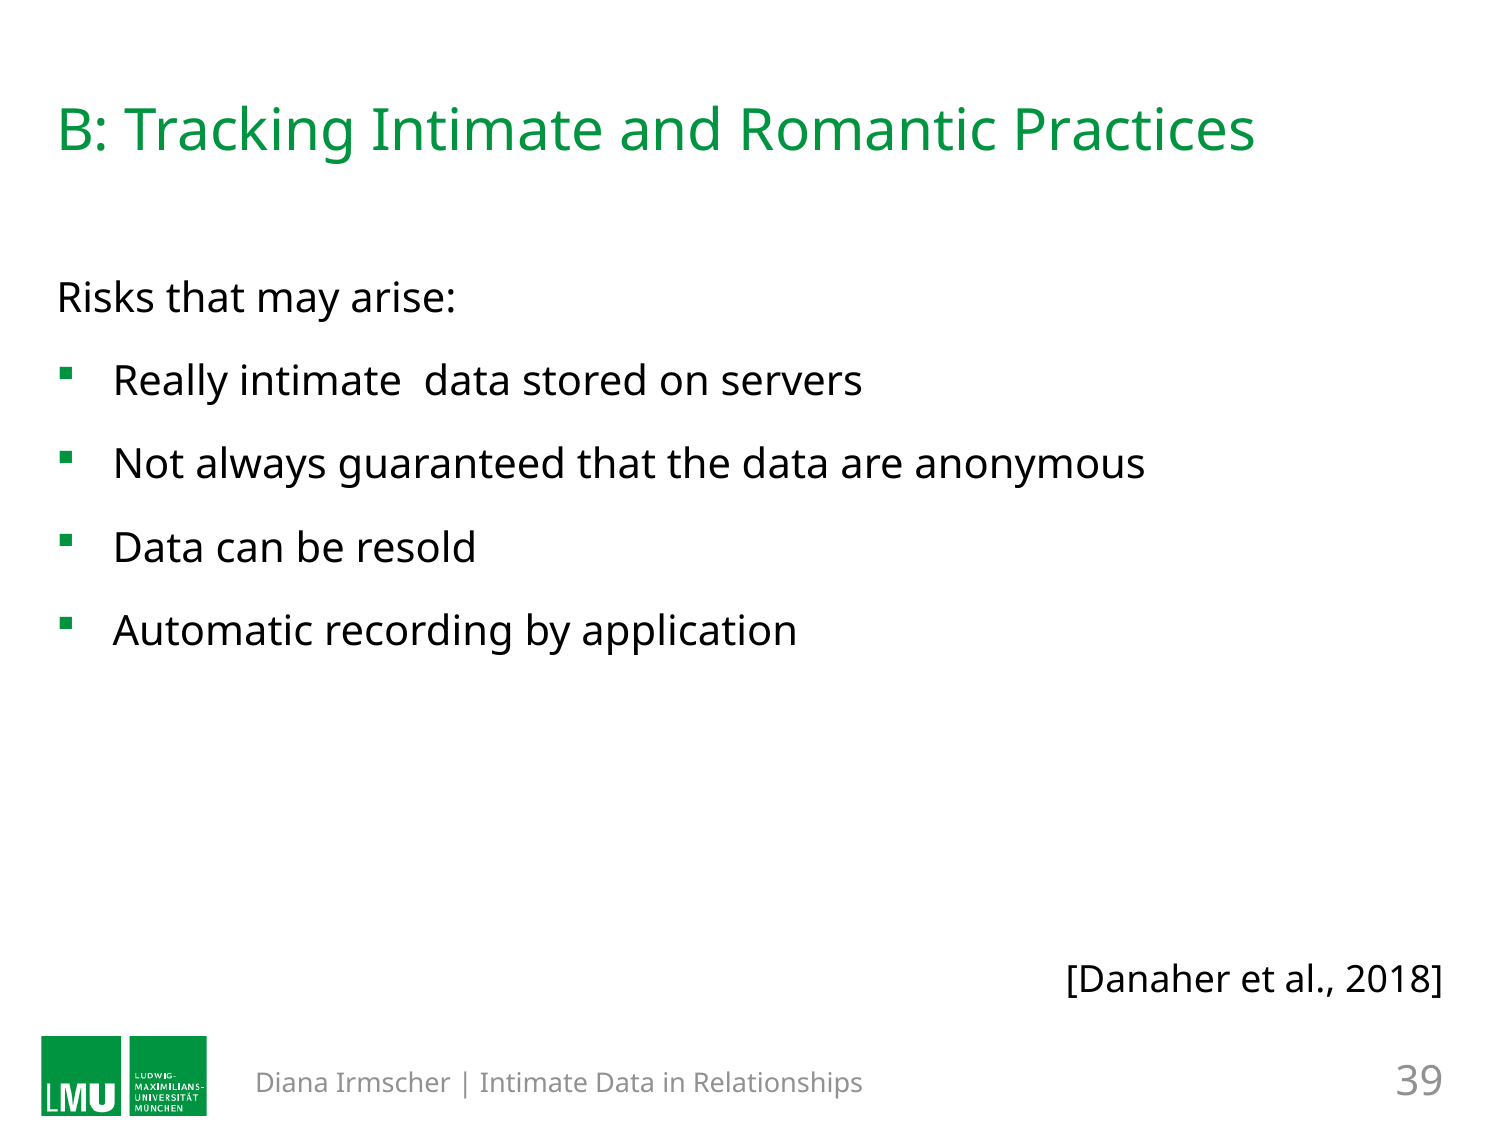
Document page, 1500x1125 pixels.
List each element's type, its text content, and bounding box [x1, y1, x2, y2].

title B: Tracking Intimate and Romantic Practices [41, 37, 1459, 217]
list [Danaher et al., 2018] [41, 947, 1459, 1007]
list Risks that may arise: Really intimate data stored on servers Not always guaranteed that the data are anonymous Data can be resold Automatic recording by application [41, 263, 1459, 947]
footer Diana Irmscher | Intimate Data in Relationships [240, 1046, 963, 1117]
slide_number <number> [1014, 1046, 1459, 1117]
